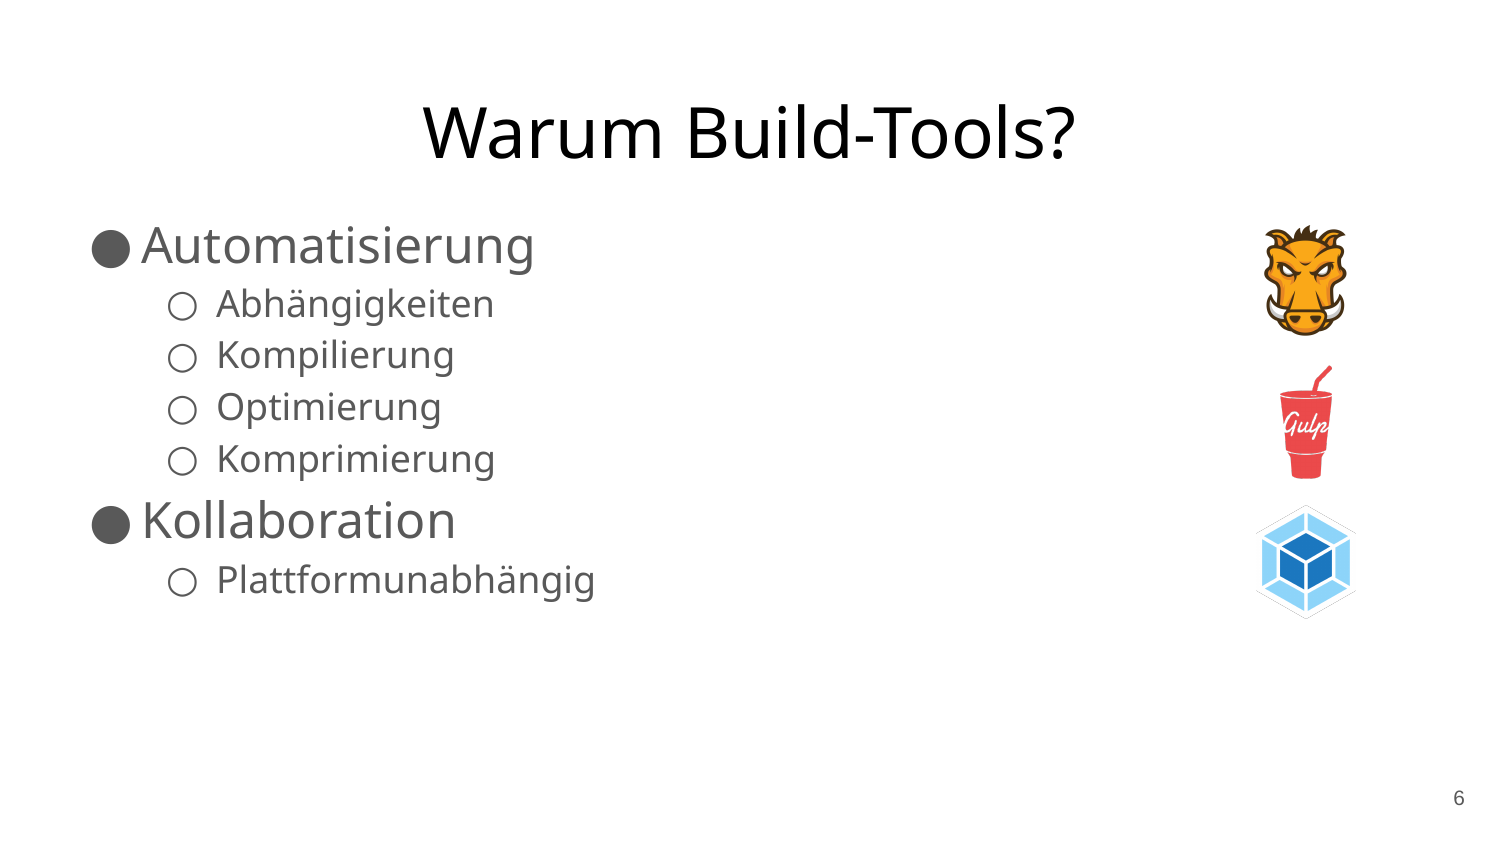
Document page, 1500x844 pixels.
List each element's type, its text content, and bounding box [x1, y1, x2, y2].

list Automatisierung Abhängigkeiten Kompilierung Optimierung Komprimierung Kollaboration Plattformunabhängig [51, 189, 1449, 750]
picture [1280, 365, 1332, 479]
slide_number <number> [1389, 764, 1480, 830]
picture [1261, 225, 1351, 339]
picture [1256, 505, 1356, 619]
title Warum Build-Tools? [51, 72, 1449, 167]
